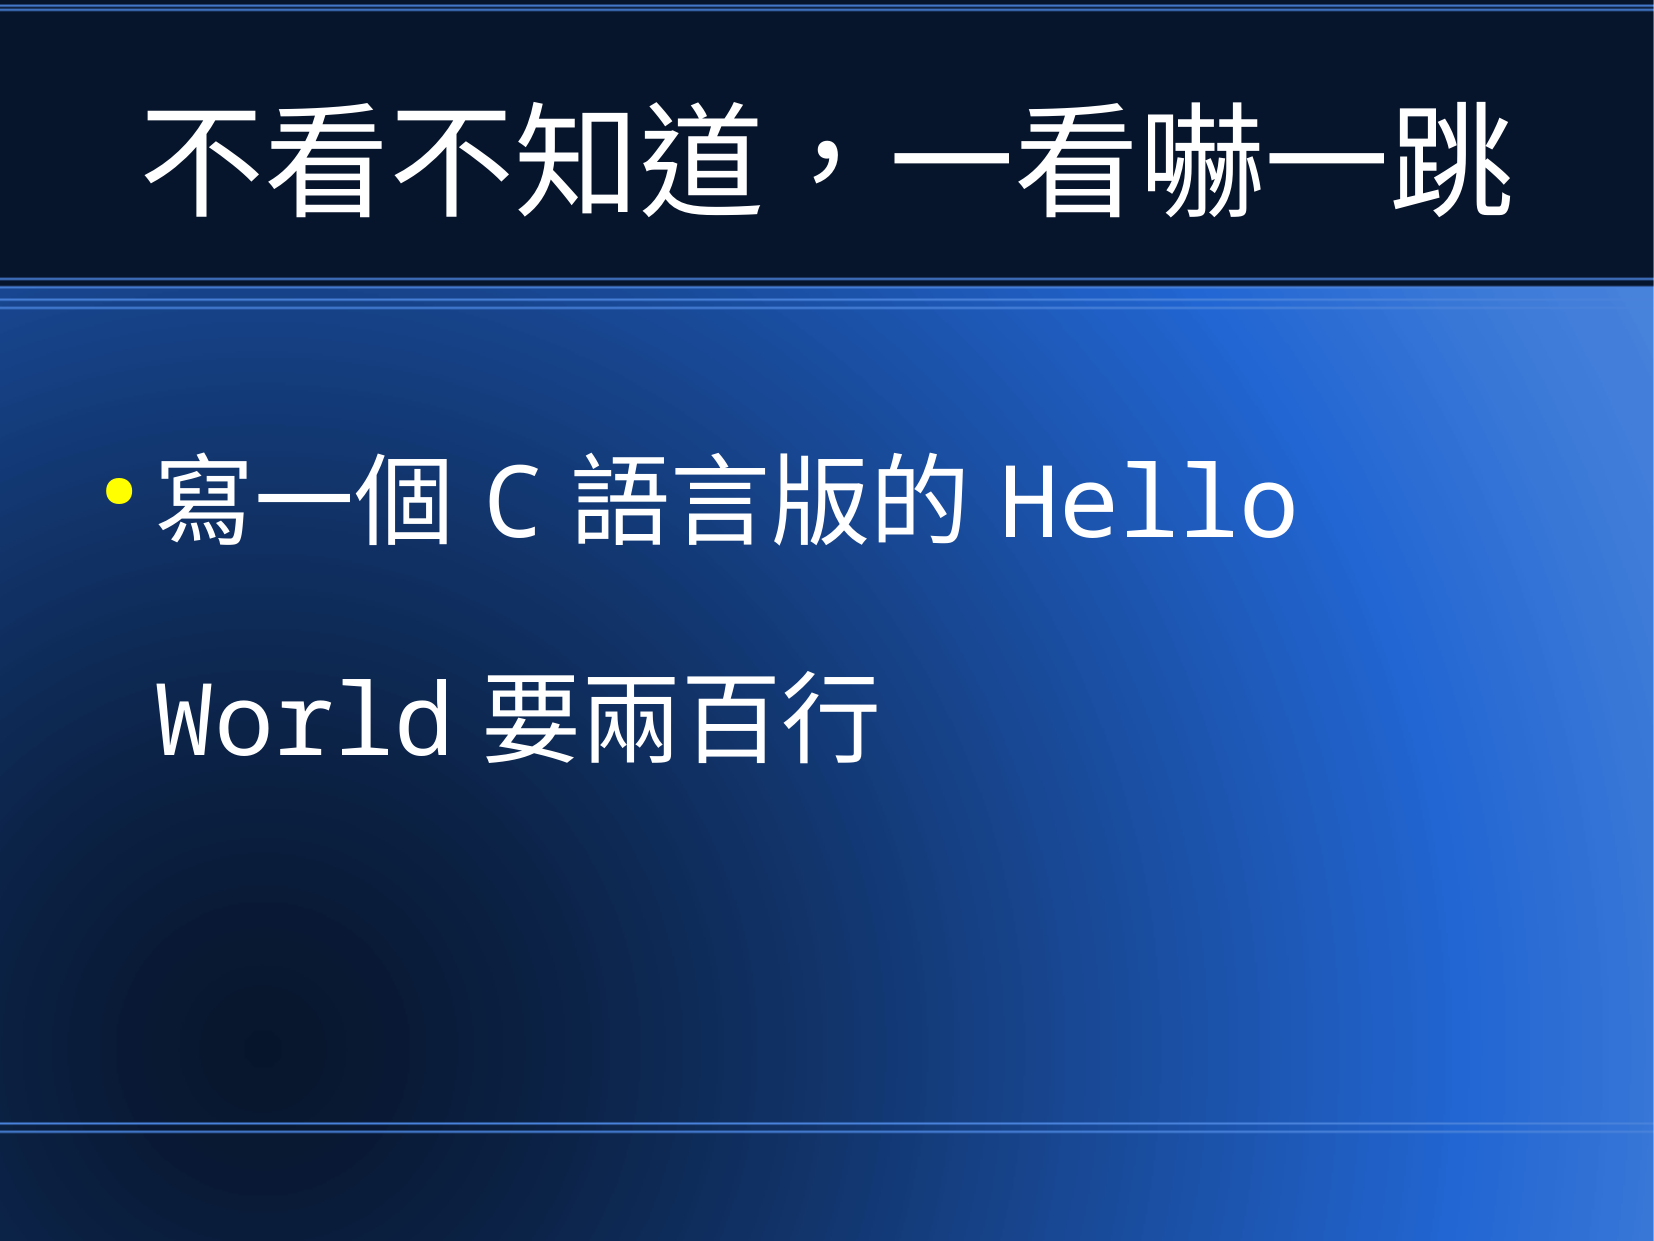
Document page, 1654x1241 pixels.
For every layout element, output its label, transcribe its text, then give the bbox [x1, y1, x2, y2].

picture [0, 0, 1654, 1241]
title 不看不知道，一看嚇一跳 [82, 49, 1571, 257]
list 寫一個C語言版的Hello World要兩百行 [83, 348, 1572, 1241]
